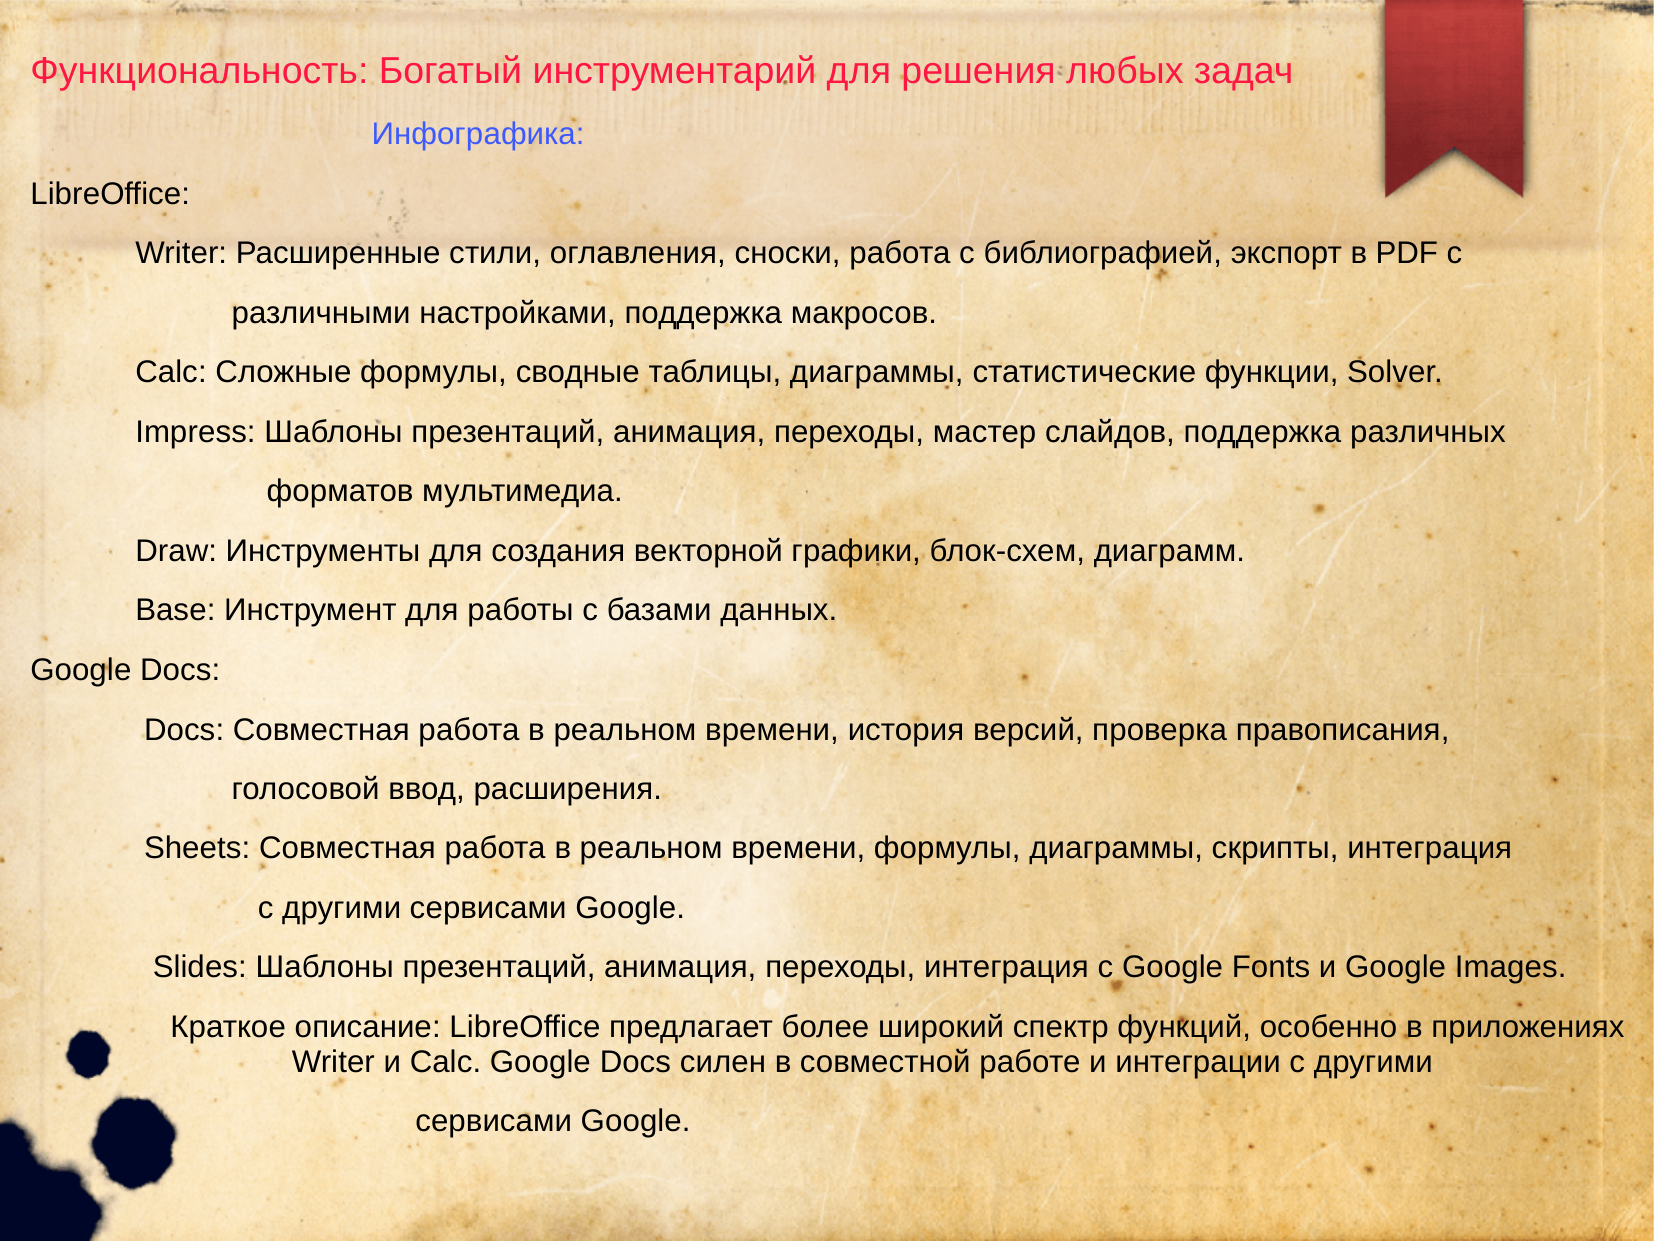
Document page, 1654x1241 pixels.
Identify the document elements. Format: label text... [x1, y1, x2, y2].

text_box Функциональность: Богатый инструментарий для решения любых задач Инфографика: LibreOffice: Writer: Расширенные стили, оглавления, сноски, работа с библиографией, экспорт в PDF с различными настройками, поддержка макросов. Calc: Сложные формулы, сводные таблицы, диаграммы, статистические функции, Solver. Impress: Шаблоны презентаций, анимация, переходы, мастер слайдов, поддержка различных форматов мультимедиа. Draw: Инструменты для создания векторной графики, блок-схем, диаграмм. Base: Инструмент для работы с базами данных. Google Docs: Docs: Совместная работа в реальном времени, история версий, проверка правописания, голосовой ввод, расширения. Sheets: Совместная работа в реальном времени, формулы, диаграммы, скрипты, интеграция с другими сервисами Google. Slides: Шаблоны презентаций, анимация, переходы, интеграция с Google Fonts и Google Images. Краткое описание: LibreOffice предлагает более широкий спектр функций, особенно в приложениях Writer и Calc. Google Docs силен в совместной работе и интеграции с другими сервисами Google. [15, 42, 1654, 1241]
picture [0, 0, 1654, 1241]
